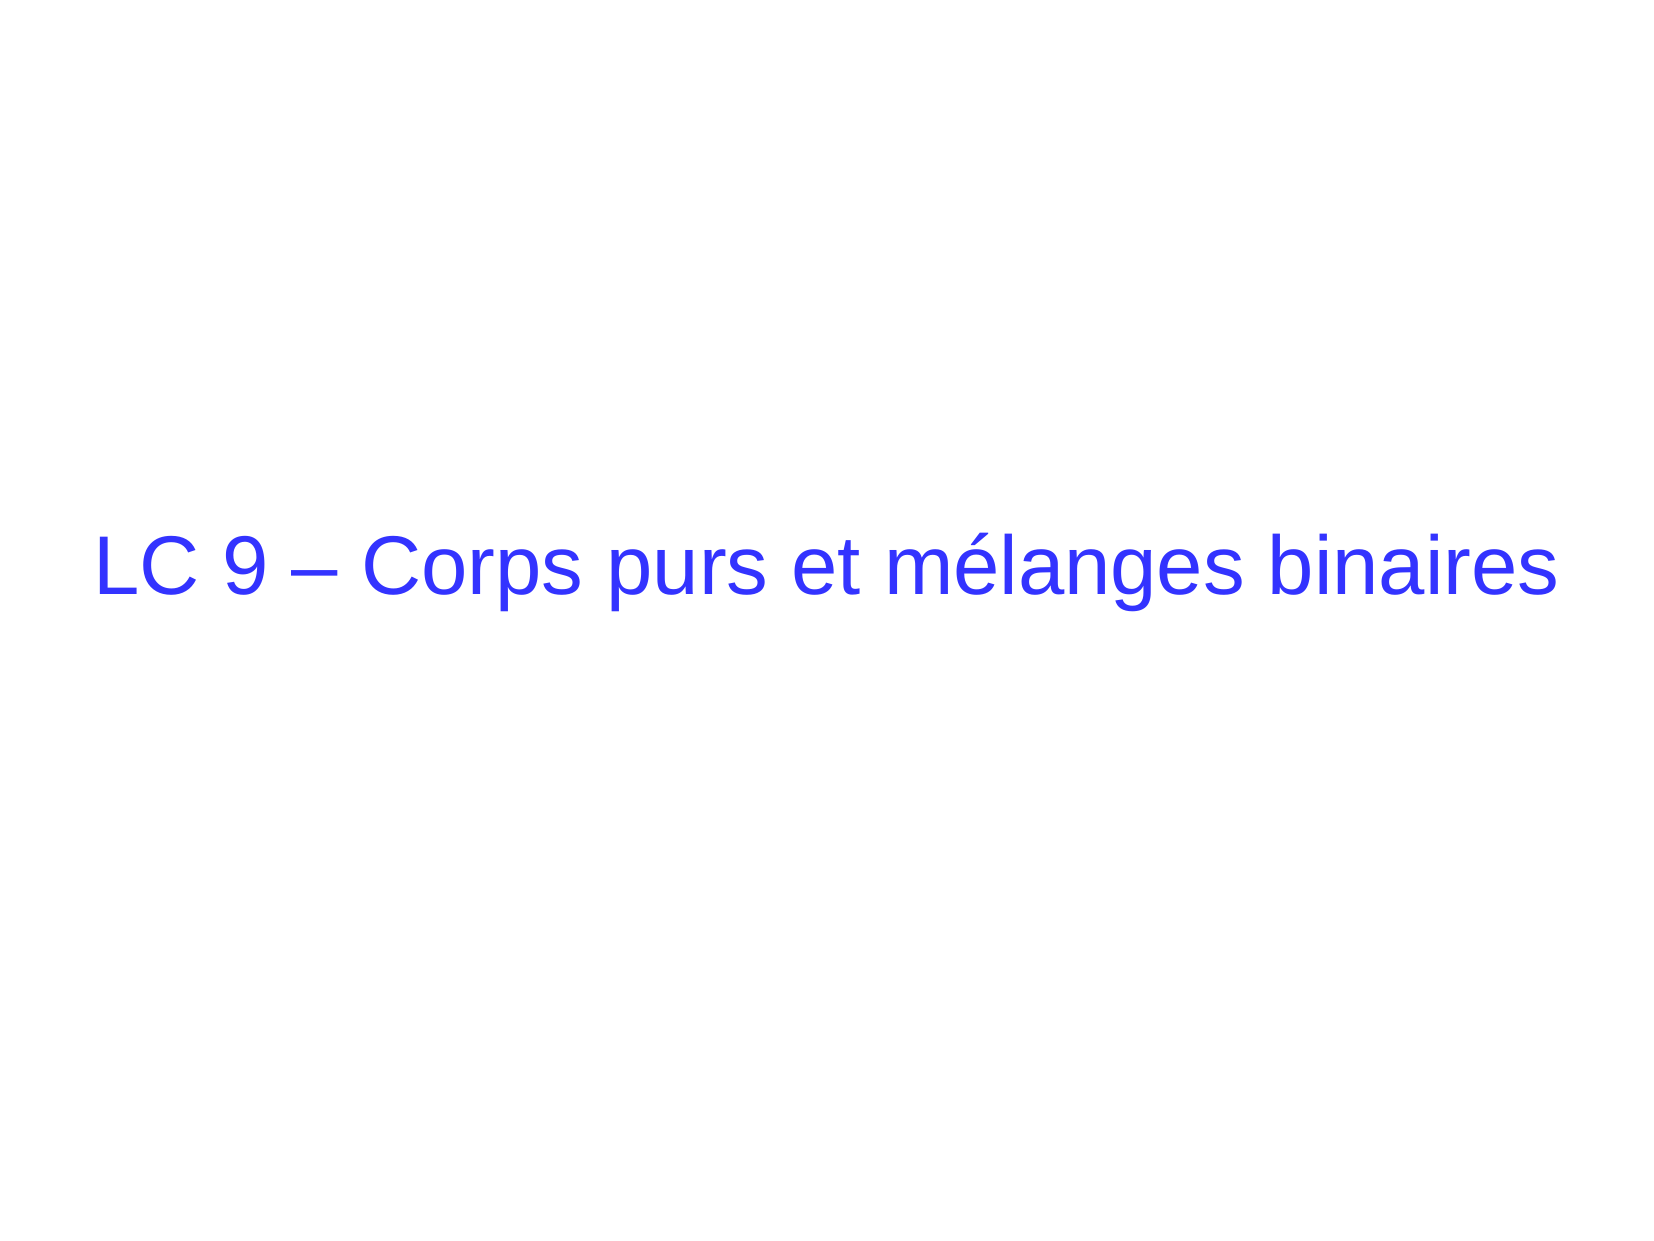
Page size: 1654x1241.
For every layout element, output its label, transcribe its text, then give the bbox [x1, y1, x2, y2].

title LC 9 – Corps purs et mélanges binaires [82, 462, 1571, 670]
